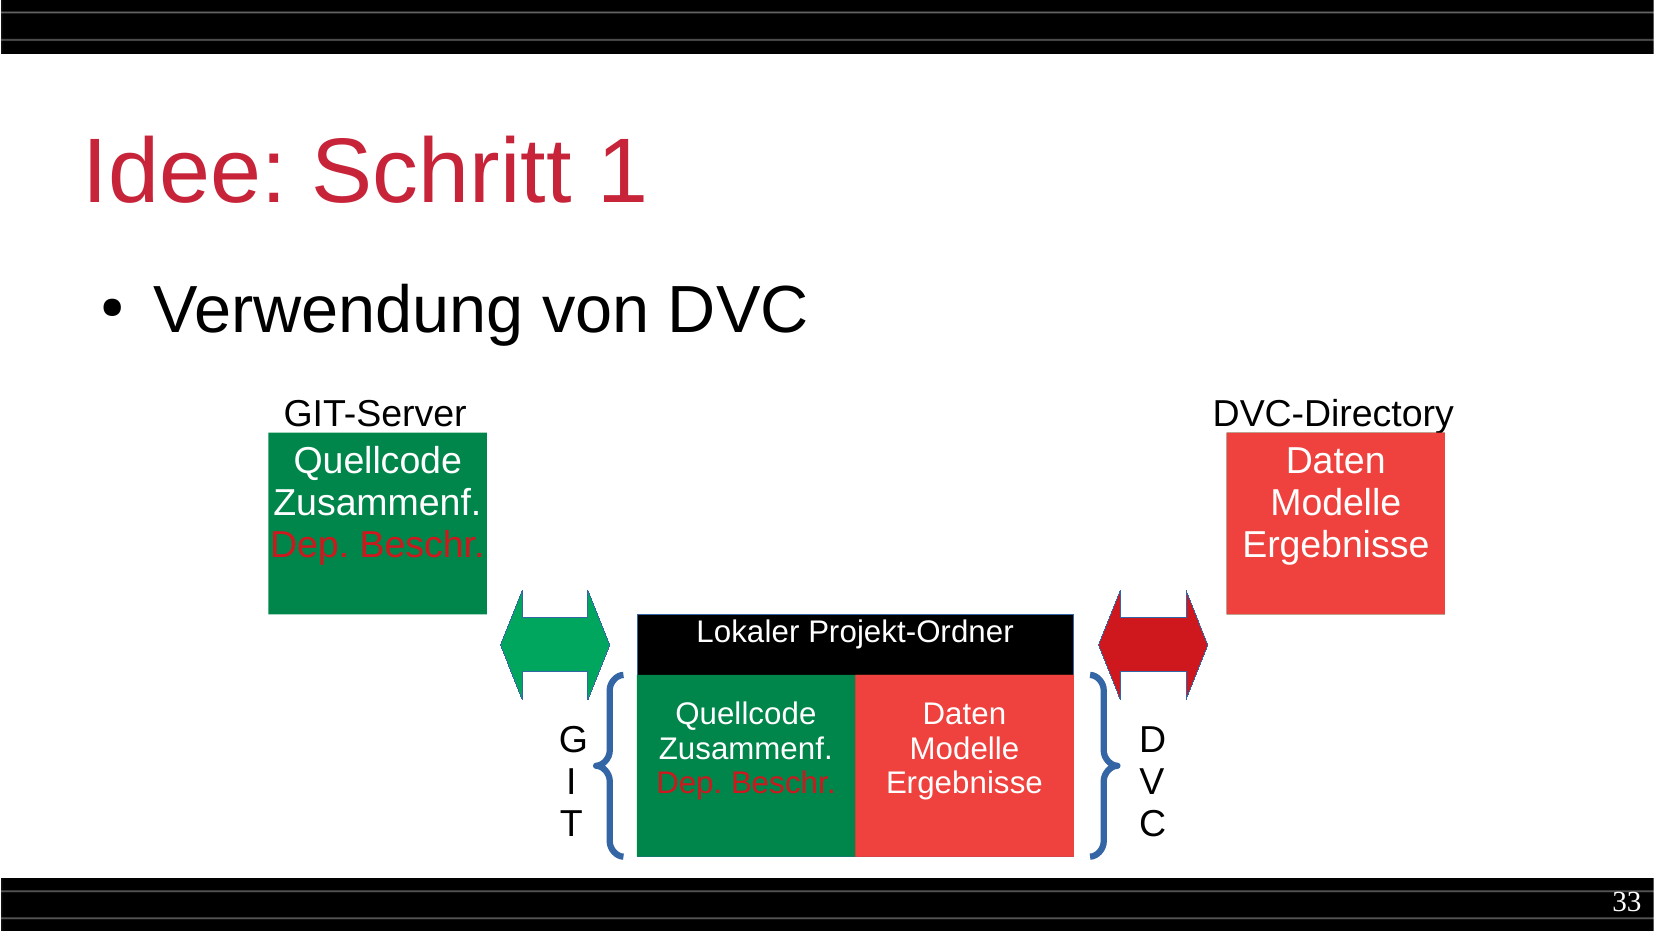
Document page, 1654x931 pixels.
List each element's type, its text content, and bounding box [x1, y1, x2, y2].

title Idee: Schritt 1 [82, 92, 1571, 249]
text_box [1098, 590, 1208, 700]
text_box DVC-Directory [1183, 385, 1484, 443]
list Verwendung von DVC [82, 271, 1571, 851]
text_box GIT [543, 711, 599, 853]
text_box Quellcode Zusammenf. Dep. Beschr. [636, 674, 855, 857]
text_box GIT-Server [225, 385, 526, 443]
picture [1, 0, 1654, 54]
text_box [500, 590, 610, 700]
text_box Daten Modelle Ergebnisse [1226, 432, 1445, 615]
text_box Lokaler Projekt-Ordner [637, 614, 1074, 674]
list Verwendung von DVC [599, 771, 608, 851]
picture [1, 878, 1654, 931]
text_box DVC [1124, 711, 1180, 853]
text_box Quellcode Zusammenf. Dep. Beschr. [268, 443, 487, 615]
text_box Daten Modelle Ergebnisse [855, 674, 1074, 857]
